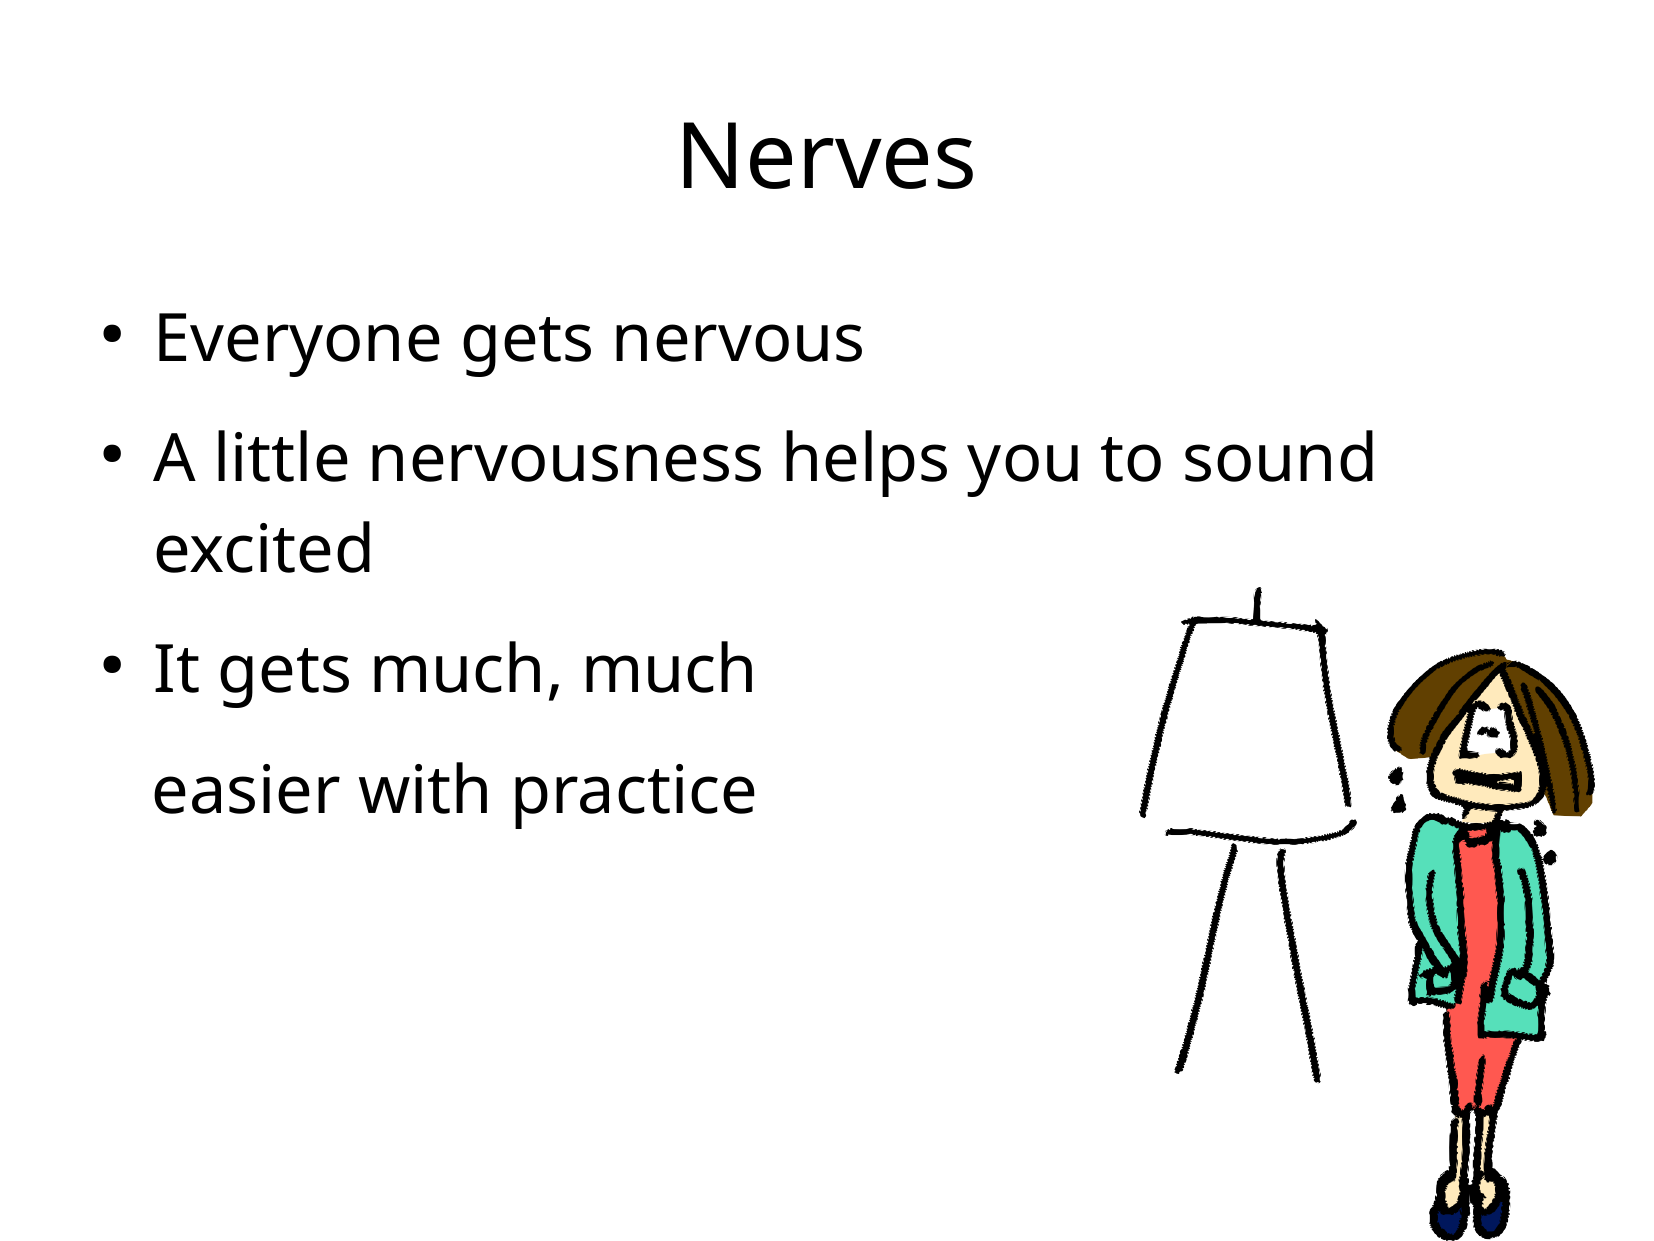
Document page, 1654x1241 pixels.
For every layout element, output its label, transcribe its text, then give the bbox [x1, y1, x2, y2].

title Nerves [82, 56, 1571, 250]
picture [1139, 587, 1595, 1241]
list Everyone gets nervous A little nervousness helps you to sound excited It gets much, much easier with practice [82, 290, 1571, 1109]
